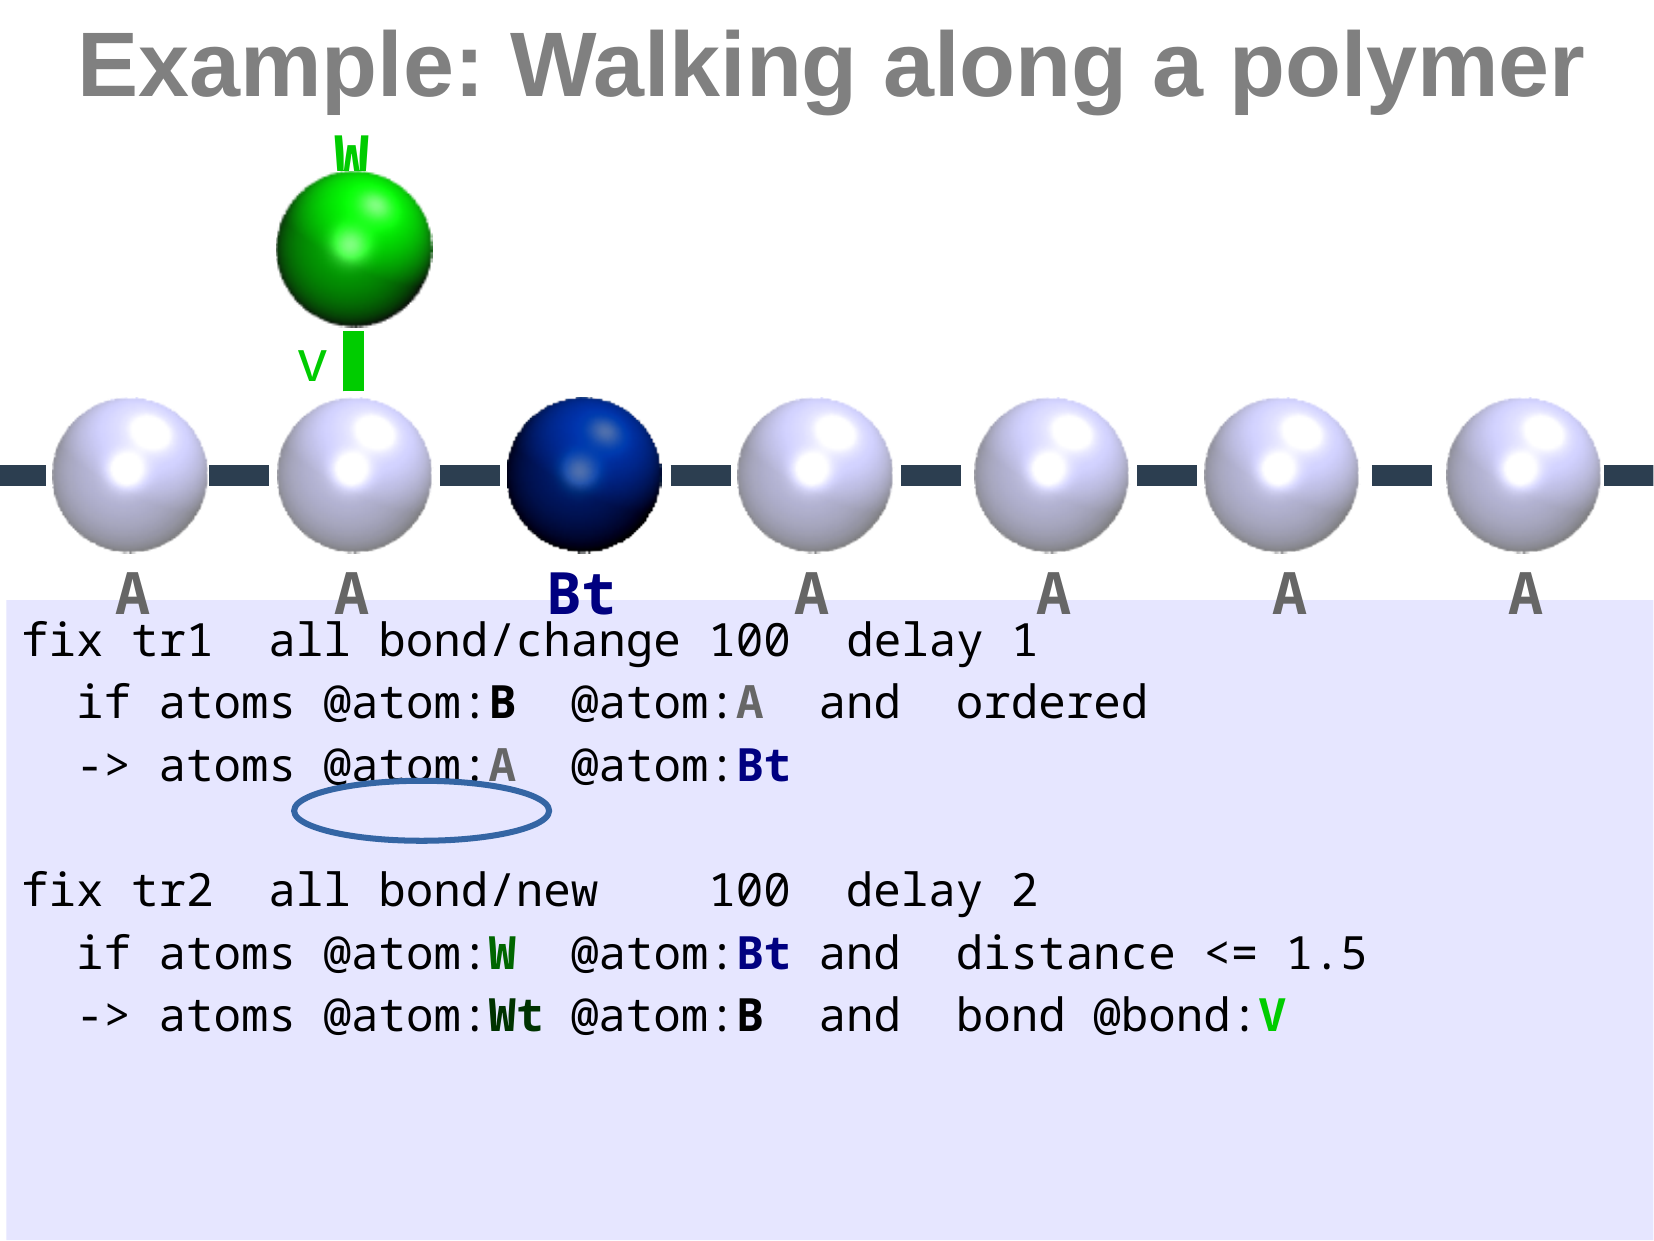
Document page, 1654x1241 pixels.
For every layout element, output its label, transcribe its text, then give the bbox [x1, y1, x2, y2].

picture [737, 397, 895, 554]
picture [1204, 397, 1361, 554]
text_box A [1216, 545, 1364, 619]
text_box A [980, 545, 1128, 619]
picture [1446, 397, 1603, 554]
text_box A [59, 545, 207, 619]
picture [277, 397, 434, 554]
picture [507, 397, 662, 554]
picture [276, 171, 433, 328]
text_box A [738, 545, 886, 619]
text_box fix tr1 all bond/change 100 delay 1 if atoms @atom:B @atom:A and ordered -> atoms @atom:A @atom:Bt fix tr2 all bond/new 100 delay 2 if atoms @atom:W @atom:Bt and distance <= 1.5 -> atoms @atom:Wt @atom:B and bond @bond:V [6, 600, 1654, 1241]
text_box A [278, 545, 426, 619]
picture [52, 397, 210, 554]
text_box v [239, 321, 386, 402]
text_box W [278, 108, 426, 171]
text_box A [1452, 545, 1600, 619]
title Example: Walking along a polymer [0, 0, 1654, 168]
picture [974, 397, 1131, 554]
text_box Bt [508, 545, 655, 619]
